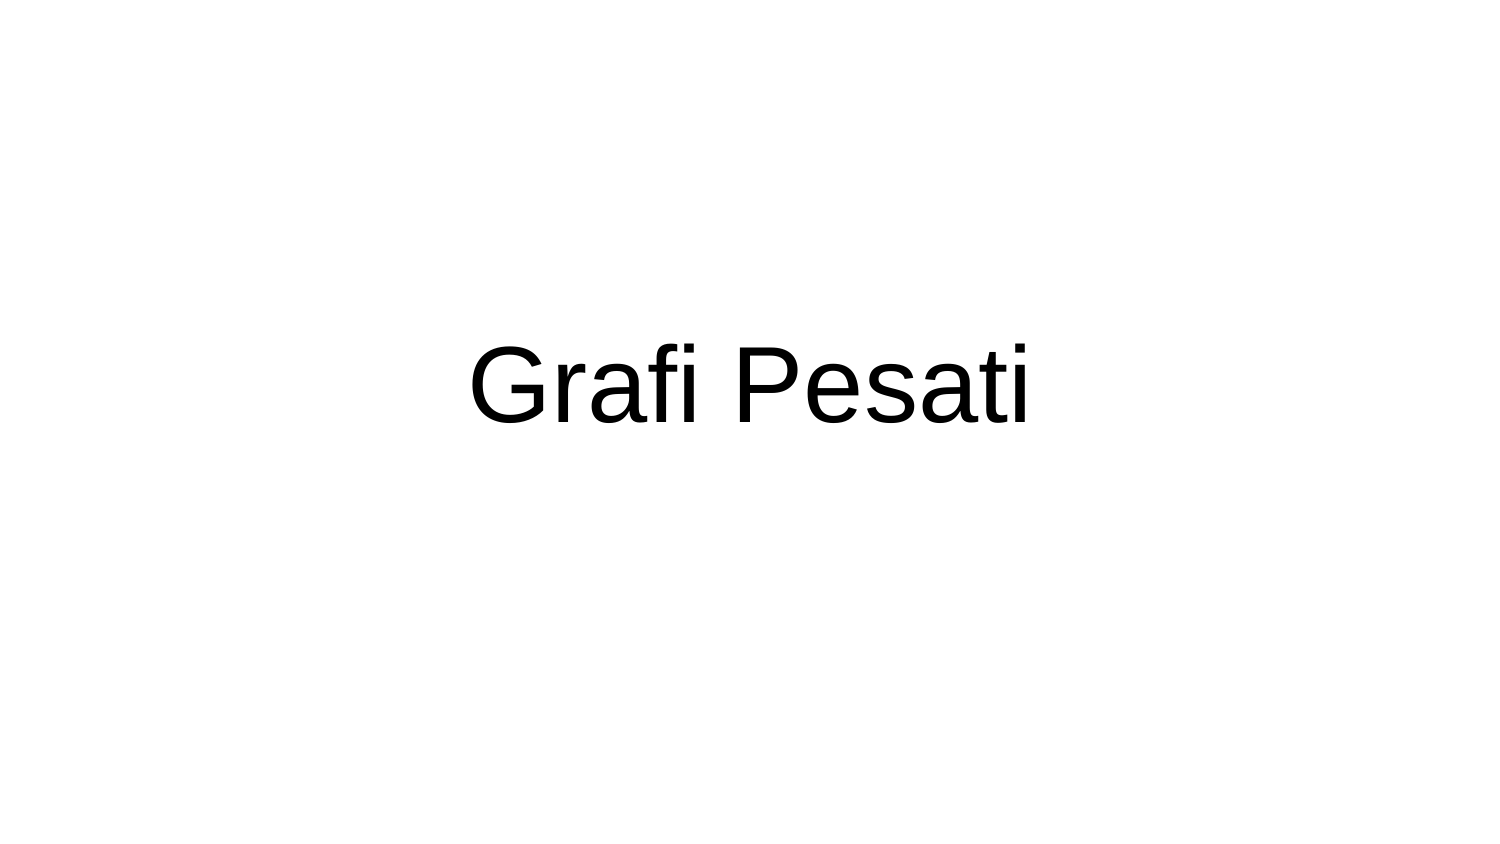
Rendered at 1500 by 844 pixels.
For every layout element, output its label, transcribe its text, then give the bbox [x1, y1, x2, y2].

title Grafi Pesati [51, 122, 1449, 459]
